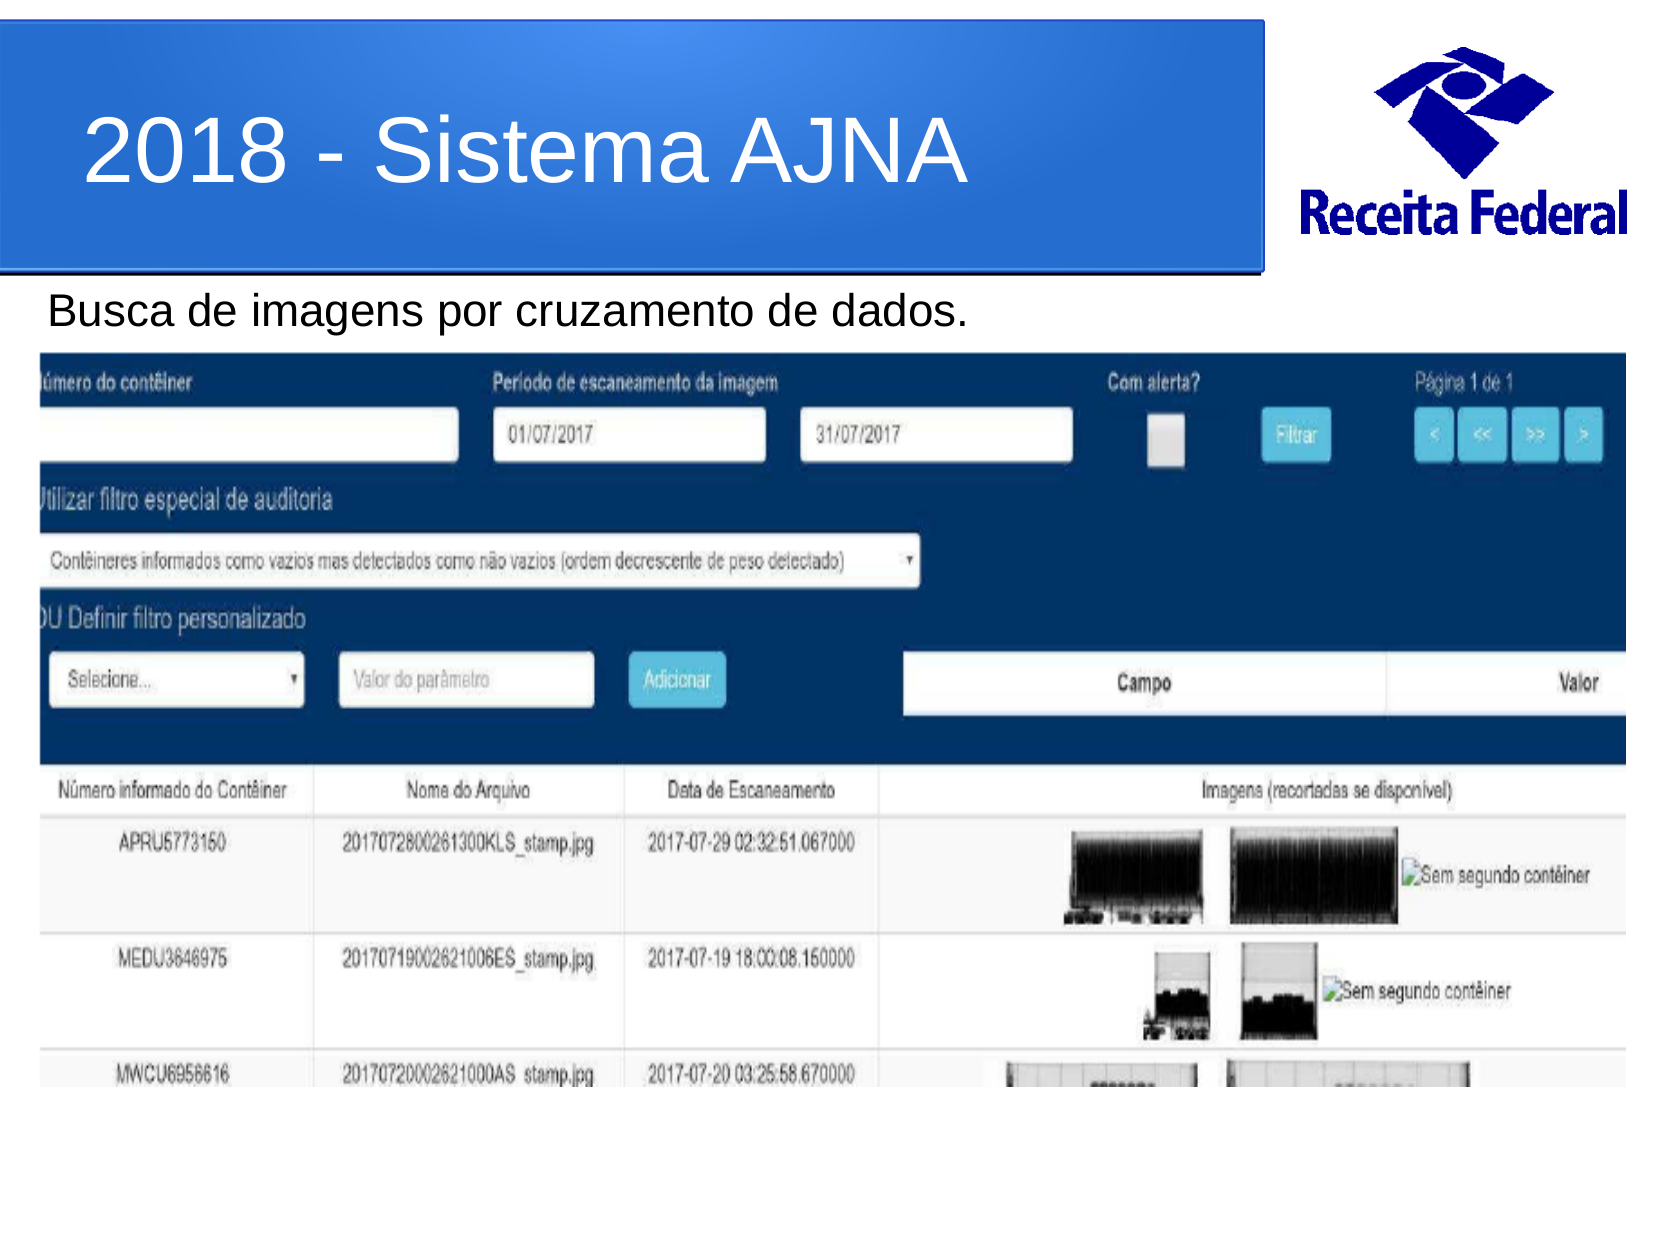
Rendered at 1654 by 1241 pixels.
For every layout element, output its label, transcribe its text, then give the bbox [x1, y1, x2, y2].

picture [35, 346, 1626, 1087]
title 2018 - Sistema AJNA [82, 12, 1441, 284]
subtitle Busca de imagens por cruzamento de dados. [47, 284, 1548, 346]
picture [1441, 47, 1629, 237]
